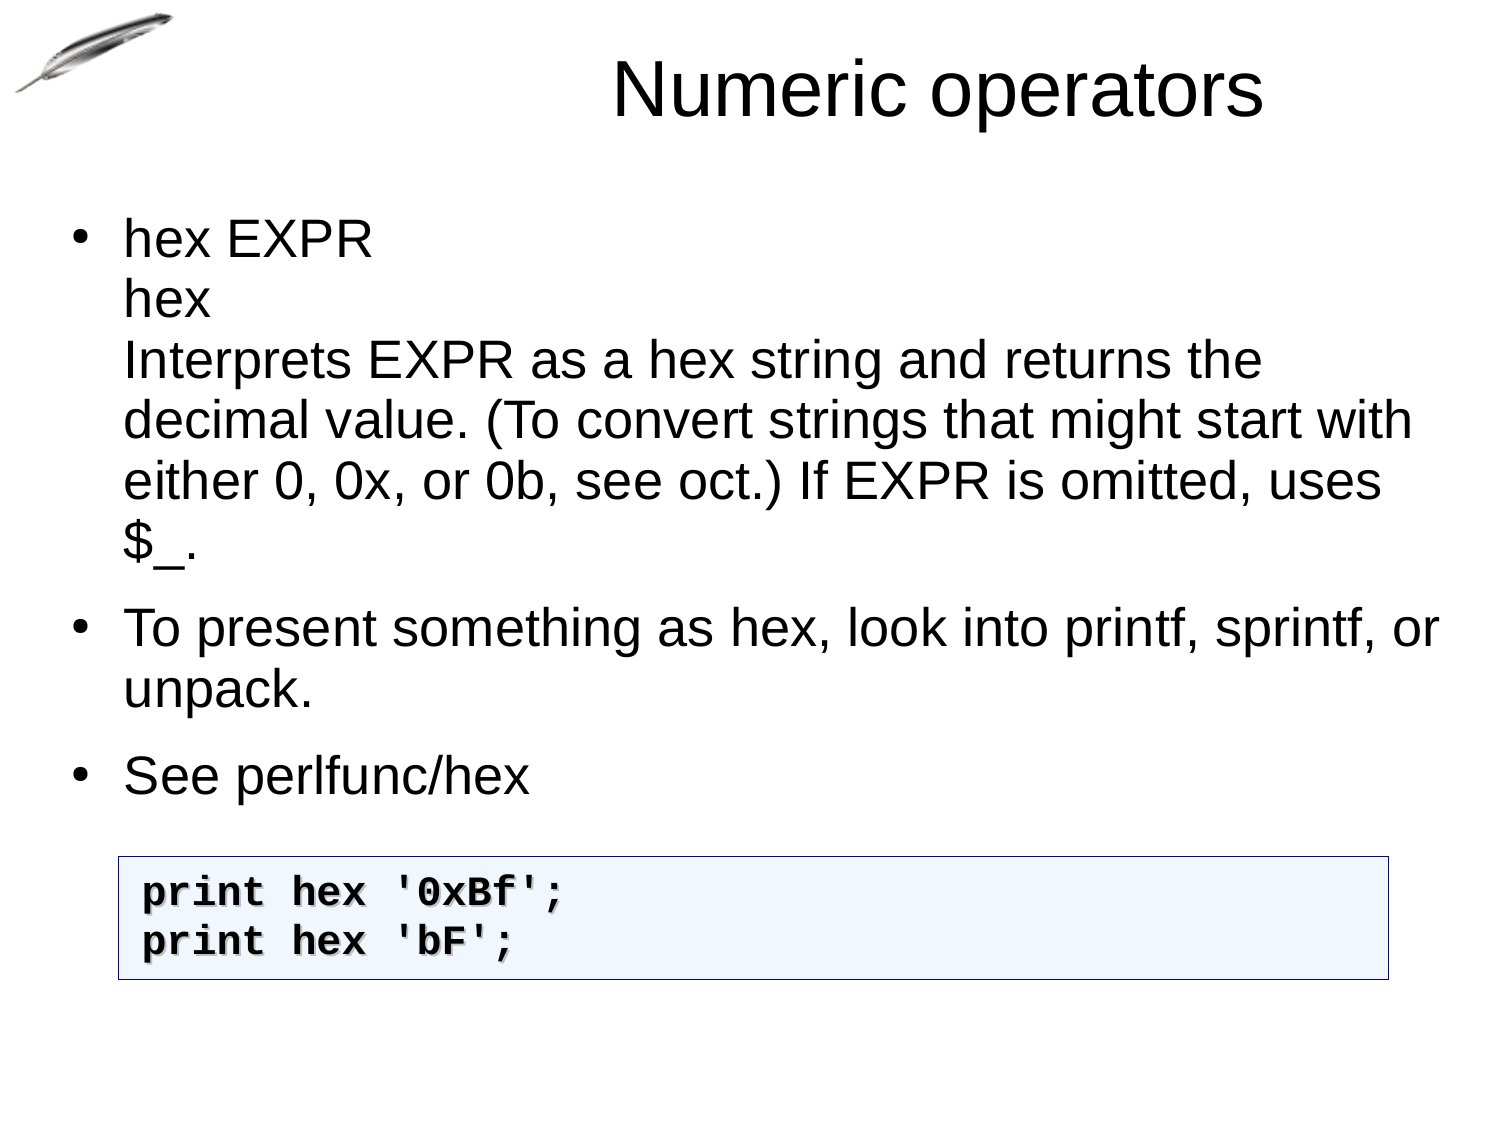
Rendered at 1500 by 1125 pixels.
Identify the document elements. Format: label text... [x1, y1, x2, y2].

list hex EXPR hex Interprets EXPR as a hex string and returns the decimal value. (To convert strings that might start with either 0, 0x, or 0b, see oct.) If EXPR is omitted, uses $_. To present something as hex, look into printf, sprintf, or unpack. See perlfunc/hex [53, 207, 1447, 1084]
picture [11, 11, 179, 95]
text_box print hex '0xBf'; print hex 'bF'; [118, 856, 1388, 980]
title Numeric operators [419, 0, 1459, 179]
